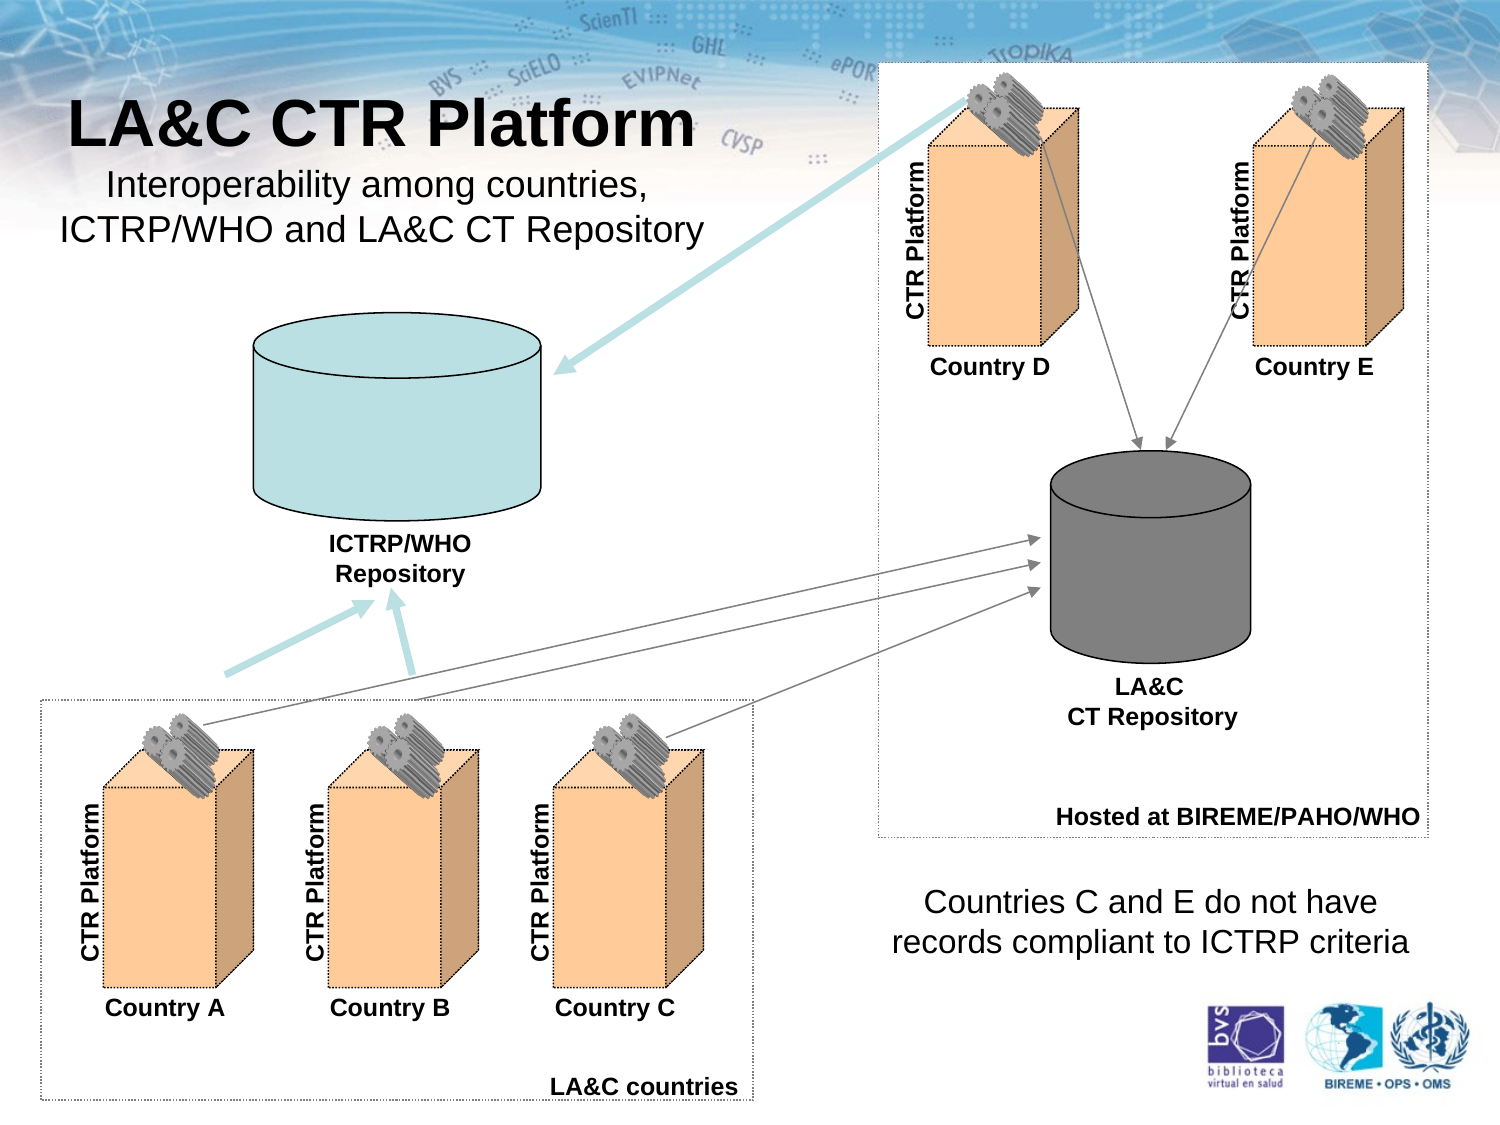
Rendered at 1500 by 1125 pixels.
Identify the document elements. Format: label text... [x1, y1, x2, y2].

text_box CTR Platform [515, 787, 562, 978]
text_box Hosted at BIREME/PAHO/WHO [1040, 792, 1437, 838]
picture [0, 0, 1500, 1125]
text_box [878, 62, 1429, 838]
text_box Country D [915, 342, 1066, 388]
text_box LA&C CT Repository [1052, 662, 1254, 738]
text_box Country E [1240, 342, 1390, 388]
text_box CTR Platform [65, 787, 112, 978]
text_box ICTRP/WHO Repository [314, 519, 487, 596]
text_box LA&C CTR Platform Interoperability among countries, ICTRP/WHO and LA&C CT Repository [44, 72, 720, 258]
text_box [253, 312, 541, 519]
text_box [553, 715, 704, 984]
text_box CTR Platform [890, 145, 937, 336]
text_box [103, 715, 254, 984]
text_box Country C [540, 984, 691, 1030]
text_box Countries C and E do not have records compliant to ICTRP criteria [877, 872, 1426, 968]
text_box CTR Platform [1222, 254, 1262, 336]
text_box LA&C countries [535, 1062, 754, 1108]
text_box [328, 715, 479, 984]
text_box Country B [315, 984, 466, 1030]
text_box CTR Platform [290, 787, 337, 978]
text_box CTR Platform [1215, 145, 1262, 336]
text_box Country A [90, 984, 241, 1030]
